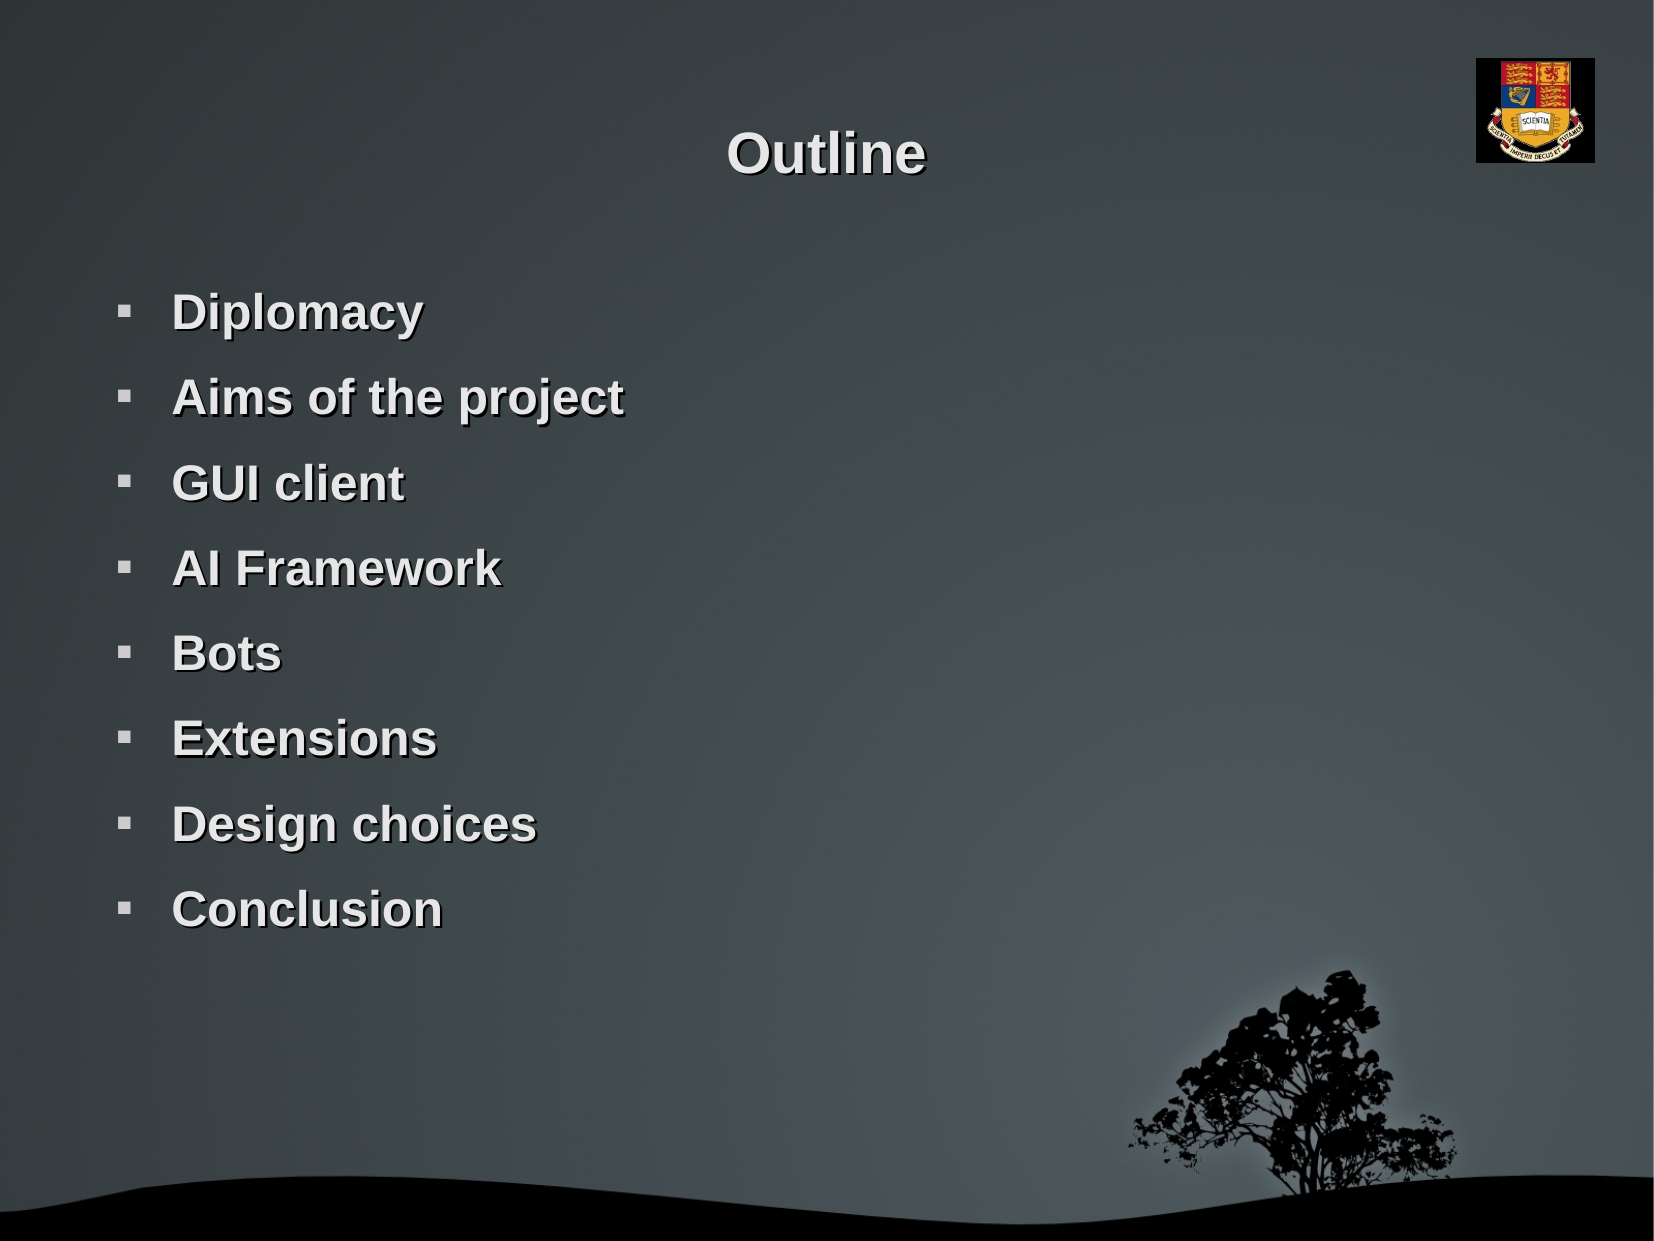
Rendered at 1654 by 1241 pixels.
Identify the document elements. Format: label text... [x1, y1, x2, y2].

title Outline [82, 49, 1571, 257]
picture [0, 0, 1654, 1241]
list Diplomacy Aims of the project GUI client AI Framework Bots Extensions Design choices Conclusion [82, 284, 1571, 1103]
